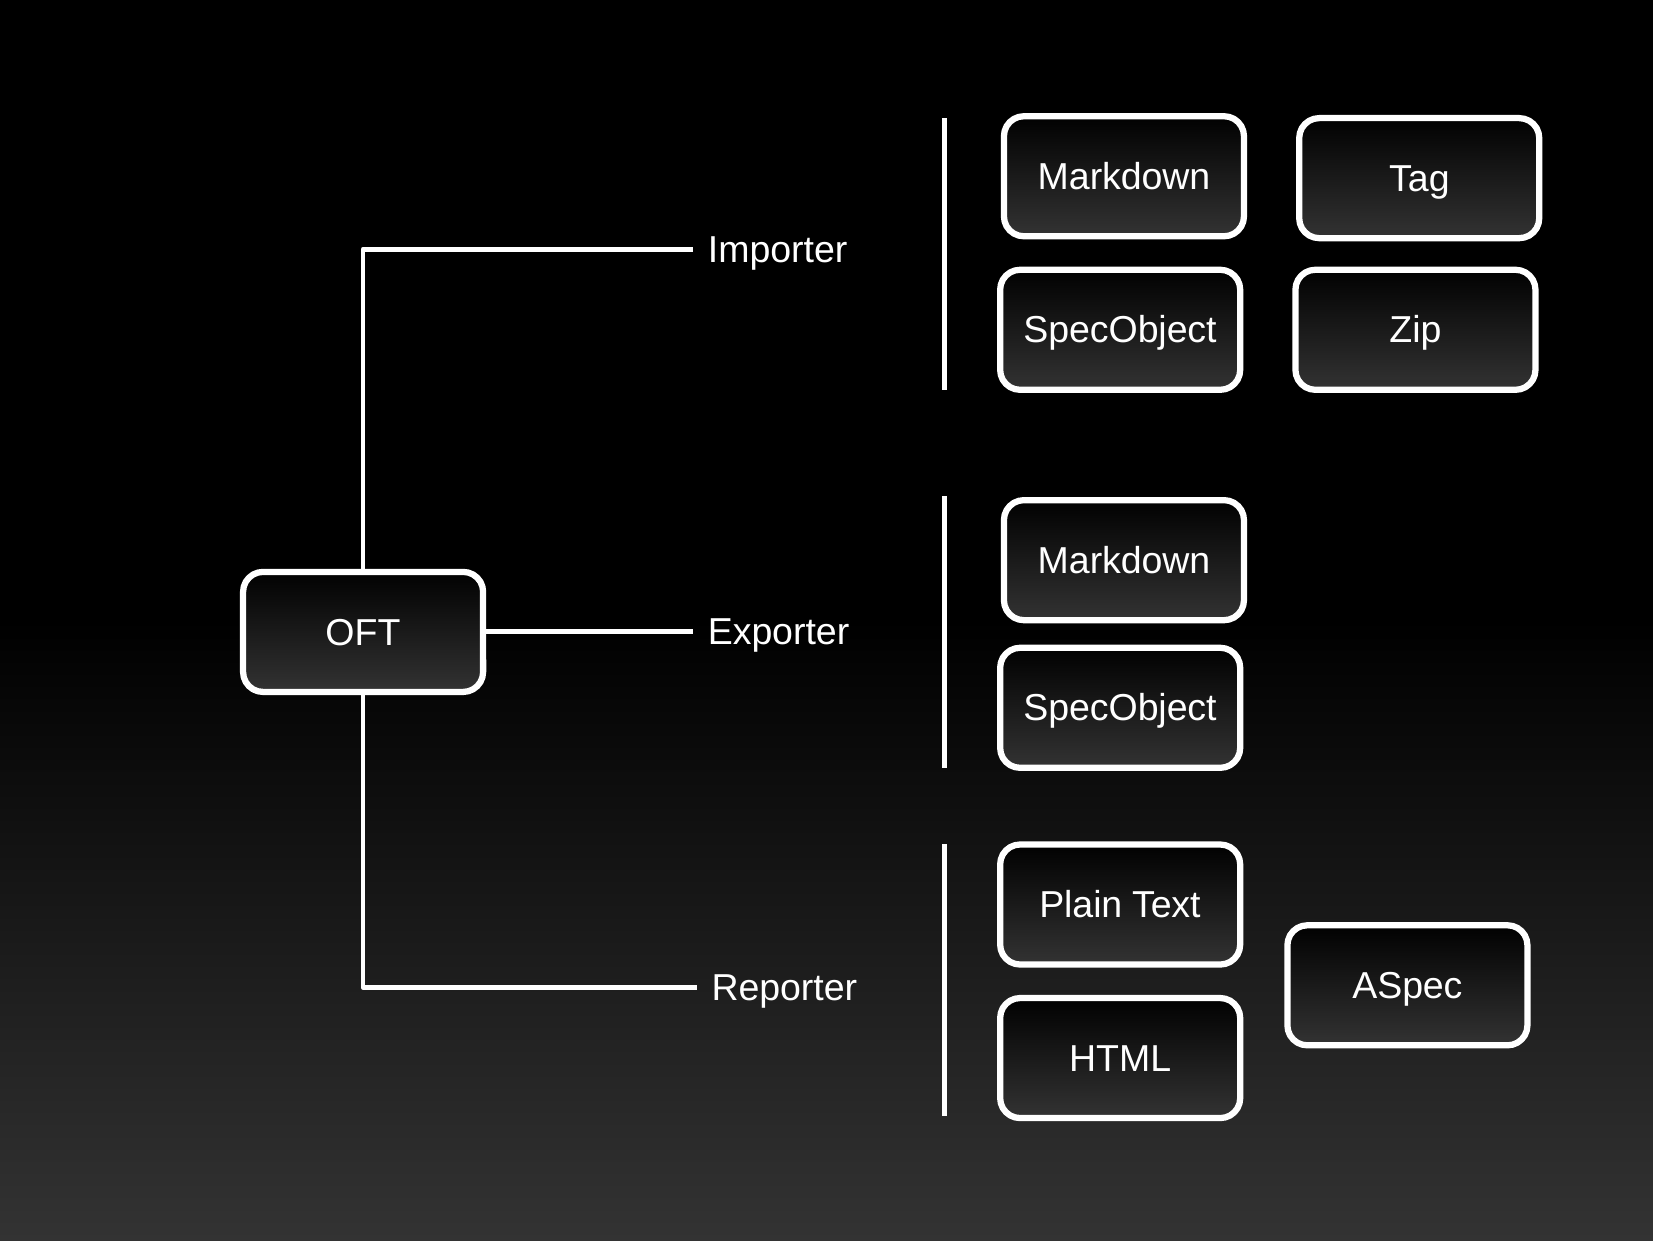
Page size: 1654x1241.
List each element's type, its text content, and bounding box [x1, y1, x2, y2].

text_box Markdown [1003, 500, 1244, 621]
text_box Tag [1299, 118, 1540, 239]
text_box SpecObject [1000, 647, 1241, 768]
text_box SpecObject [1000, 269, 1241, 390]
text_box Markdown [1003, 116, 1244, 237]
text_box Zip [1295, 269, 1536, 390]
text_box Plain Text [1000, 844, 1241, 965]
text_box Reporter [696, 958, 873, 1016]
text_box HTML [1000, 998, 1241, 1119]
text_box OFT [243, 571, 484, 692]
text_box ASpec [1287, 925, 1528, 1046]
text_box Exporter [693, 603, 865, 661]
text_box Importer [693, 220, 863, 278]
